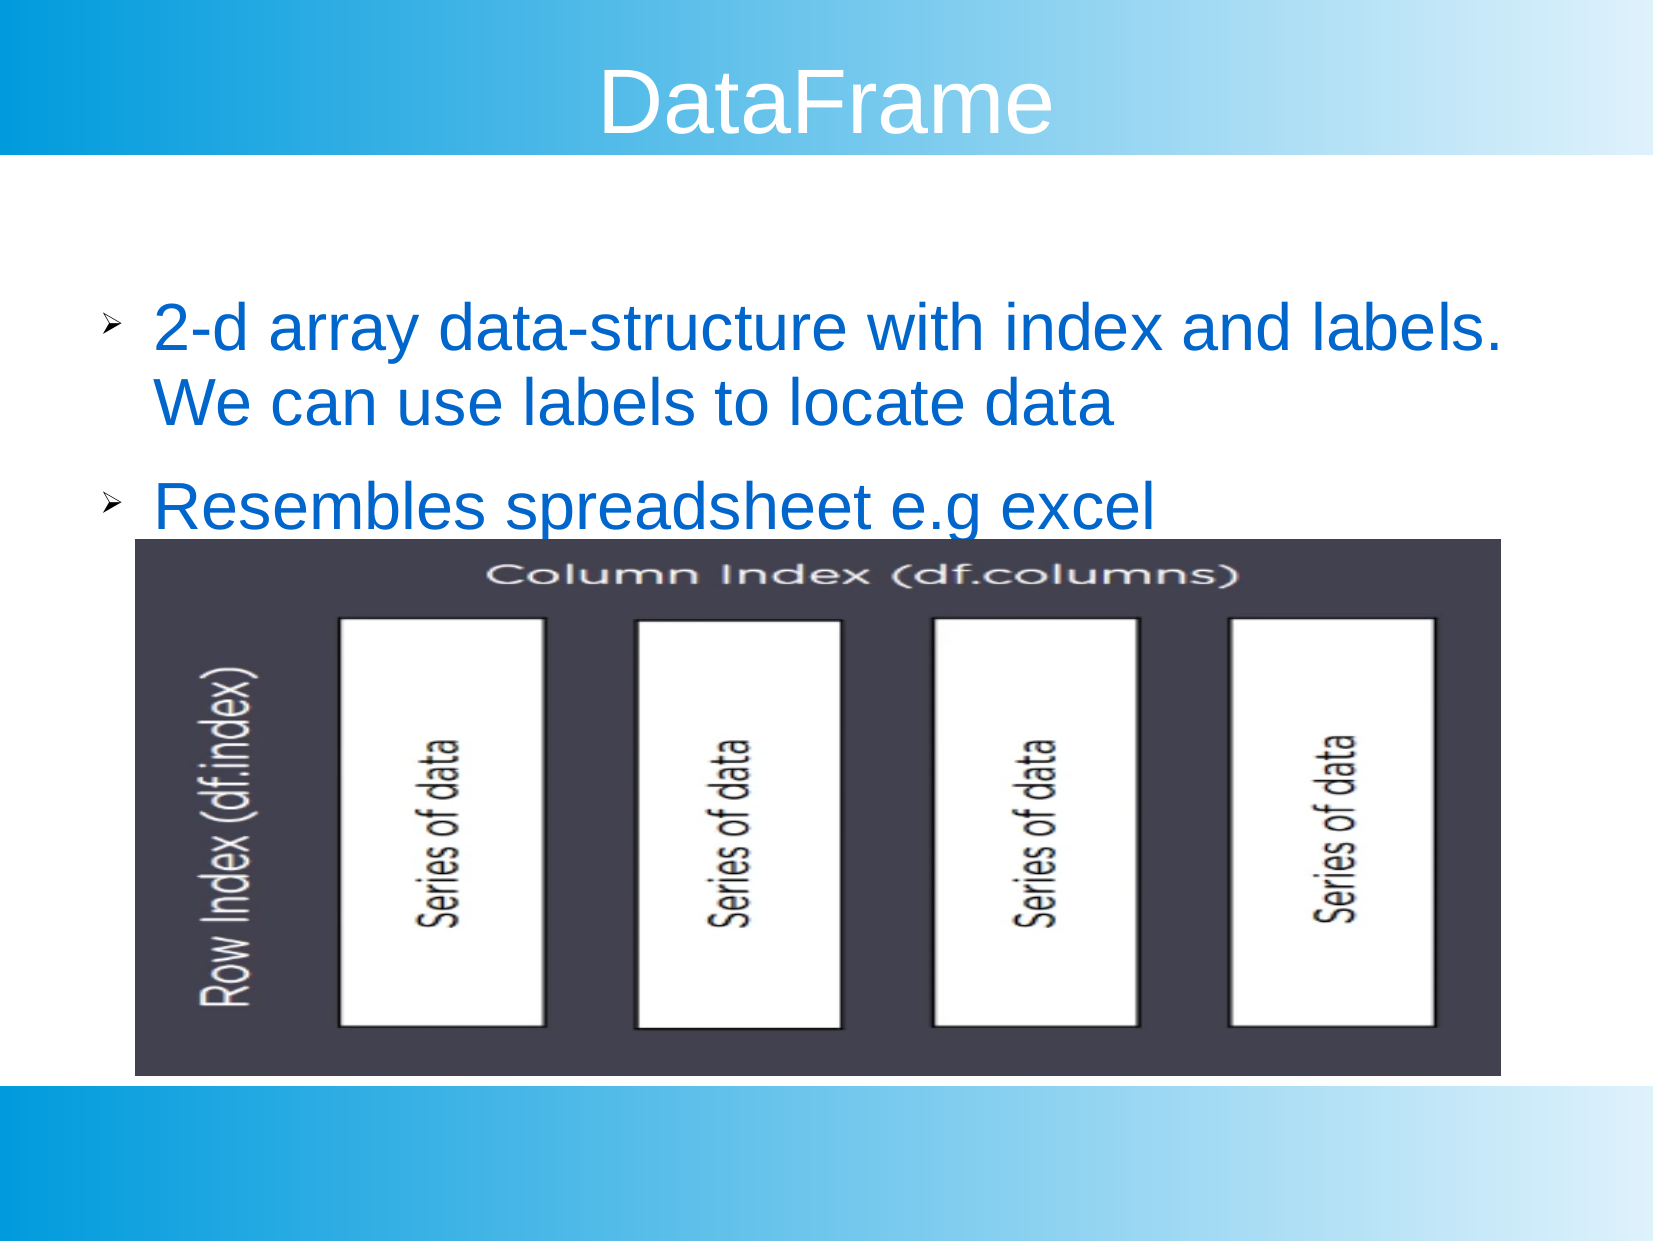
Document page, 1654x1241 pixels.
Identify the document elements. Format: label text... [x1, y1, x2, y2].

list 2-d array data-structure with index and labels. We can use labels to locate data Resembles spreadsheet e.g excel [82, 290, 1571, 1010]
title DataFrame [82, 49, 1571, 155]
picture [135, 539, 1501, 1076]
